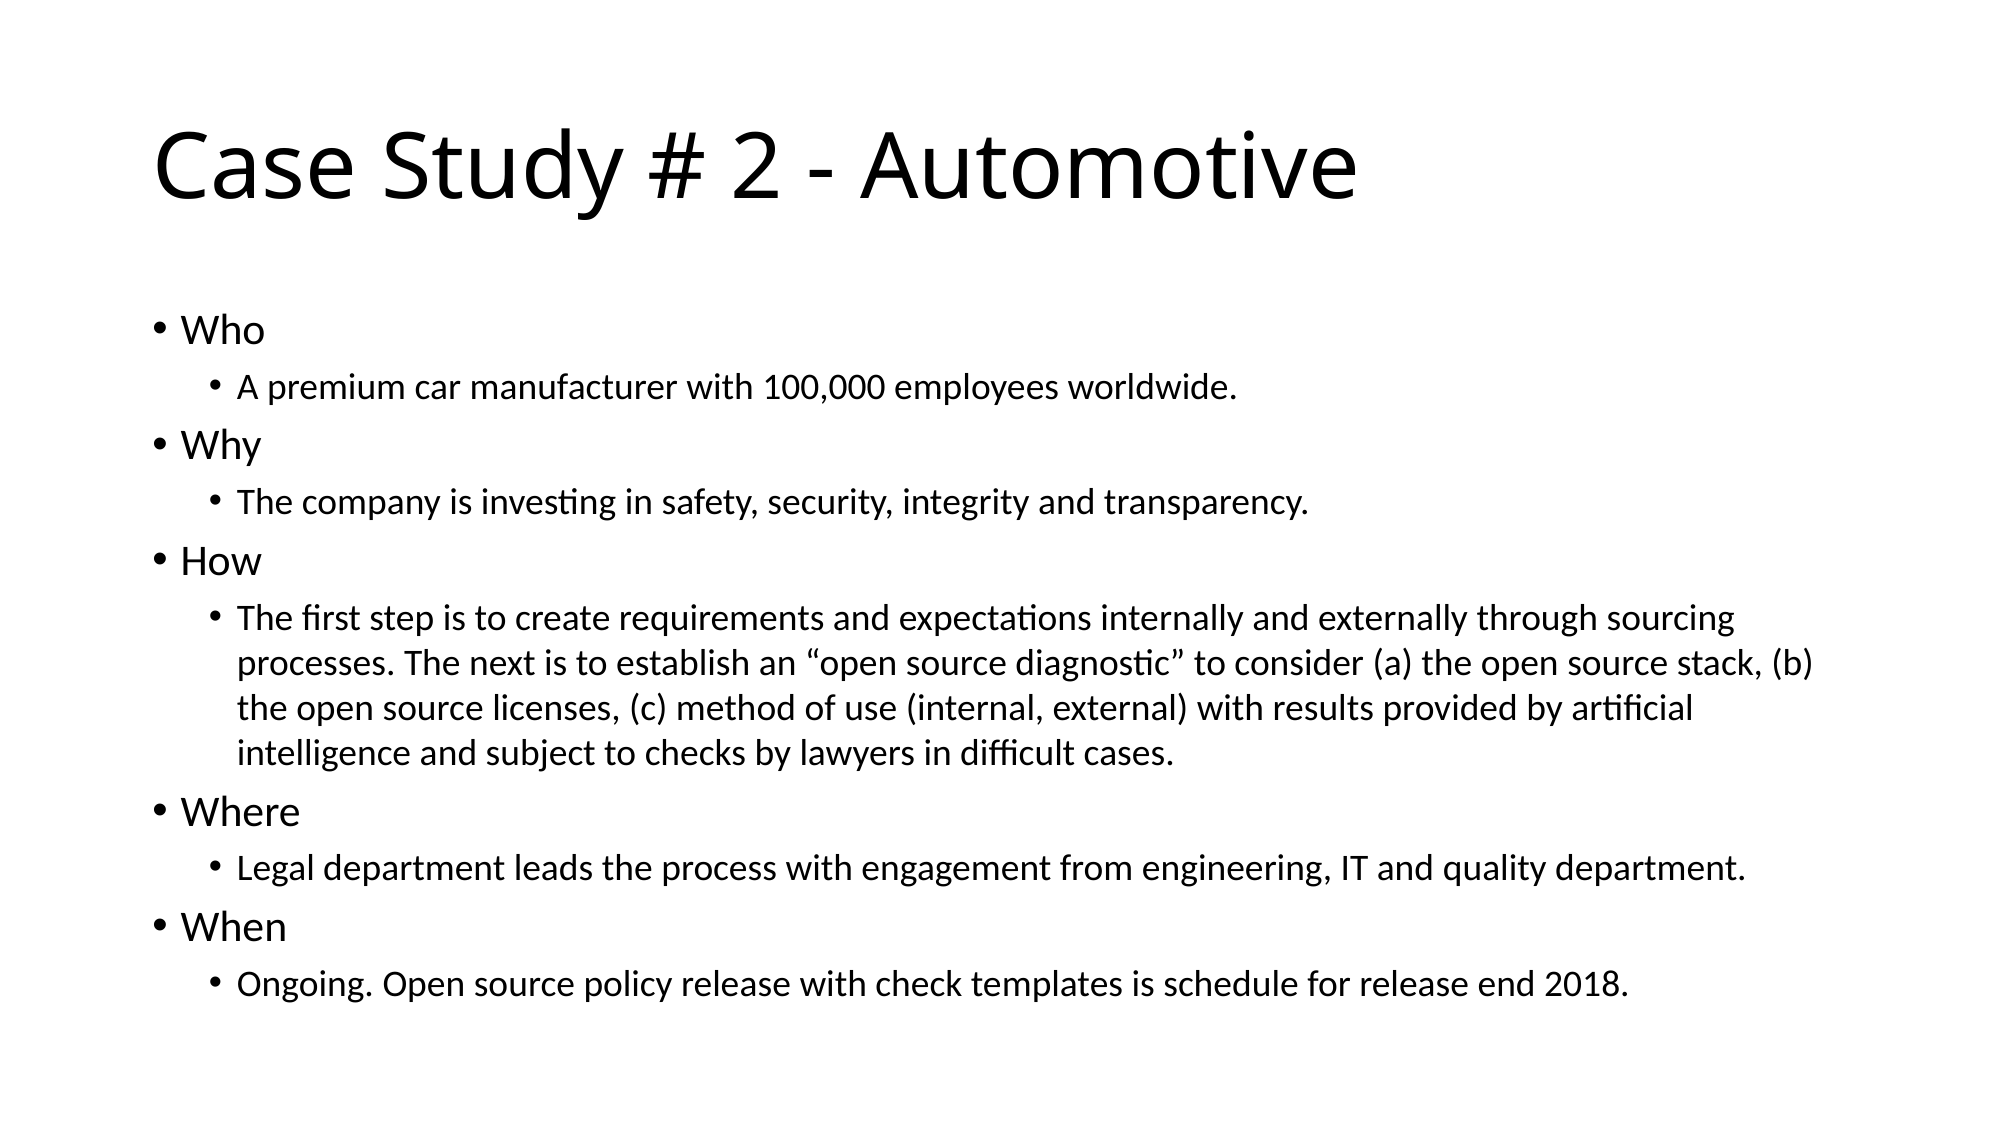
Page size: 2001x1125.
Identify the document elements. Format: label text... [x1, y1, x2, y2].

title Case Study # 2 - Automotive [137, 59, 1863, 278]
list Who A premium car manufacturer with 100,000 employees worldwide. Why The company is investing in safety, security, integrity and transparency. How The first step is to create requirements and expectations internally and externally through sourcing processes. The next is to establish an “open source diagnostic” to consider (a) the open source stack, (b) the open source licenses, (c) method of use (internal, external) with results provided by artificial intelligence and subject to checks by lawyers in difficult cases. Where Legal department leads the process with engagement from engineering, IT and quality department. When Ongoing. Open source policy release with check templates is schedule for release end 2018. [137, 299, 1863, 1014]
